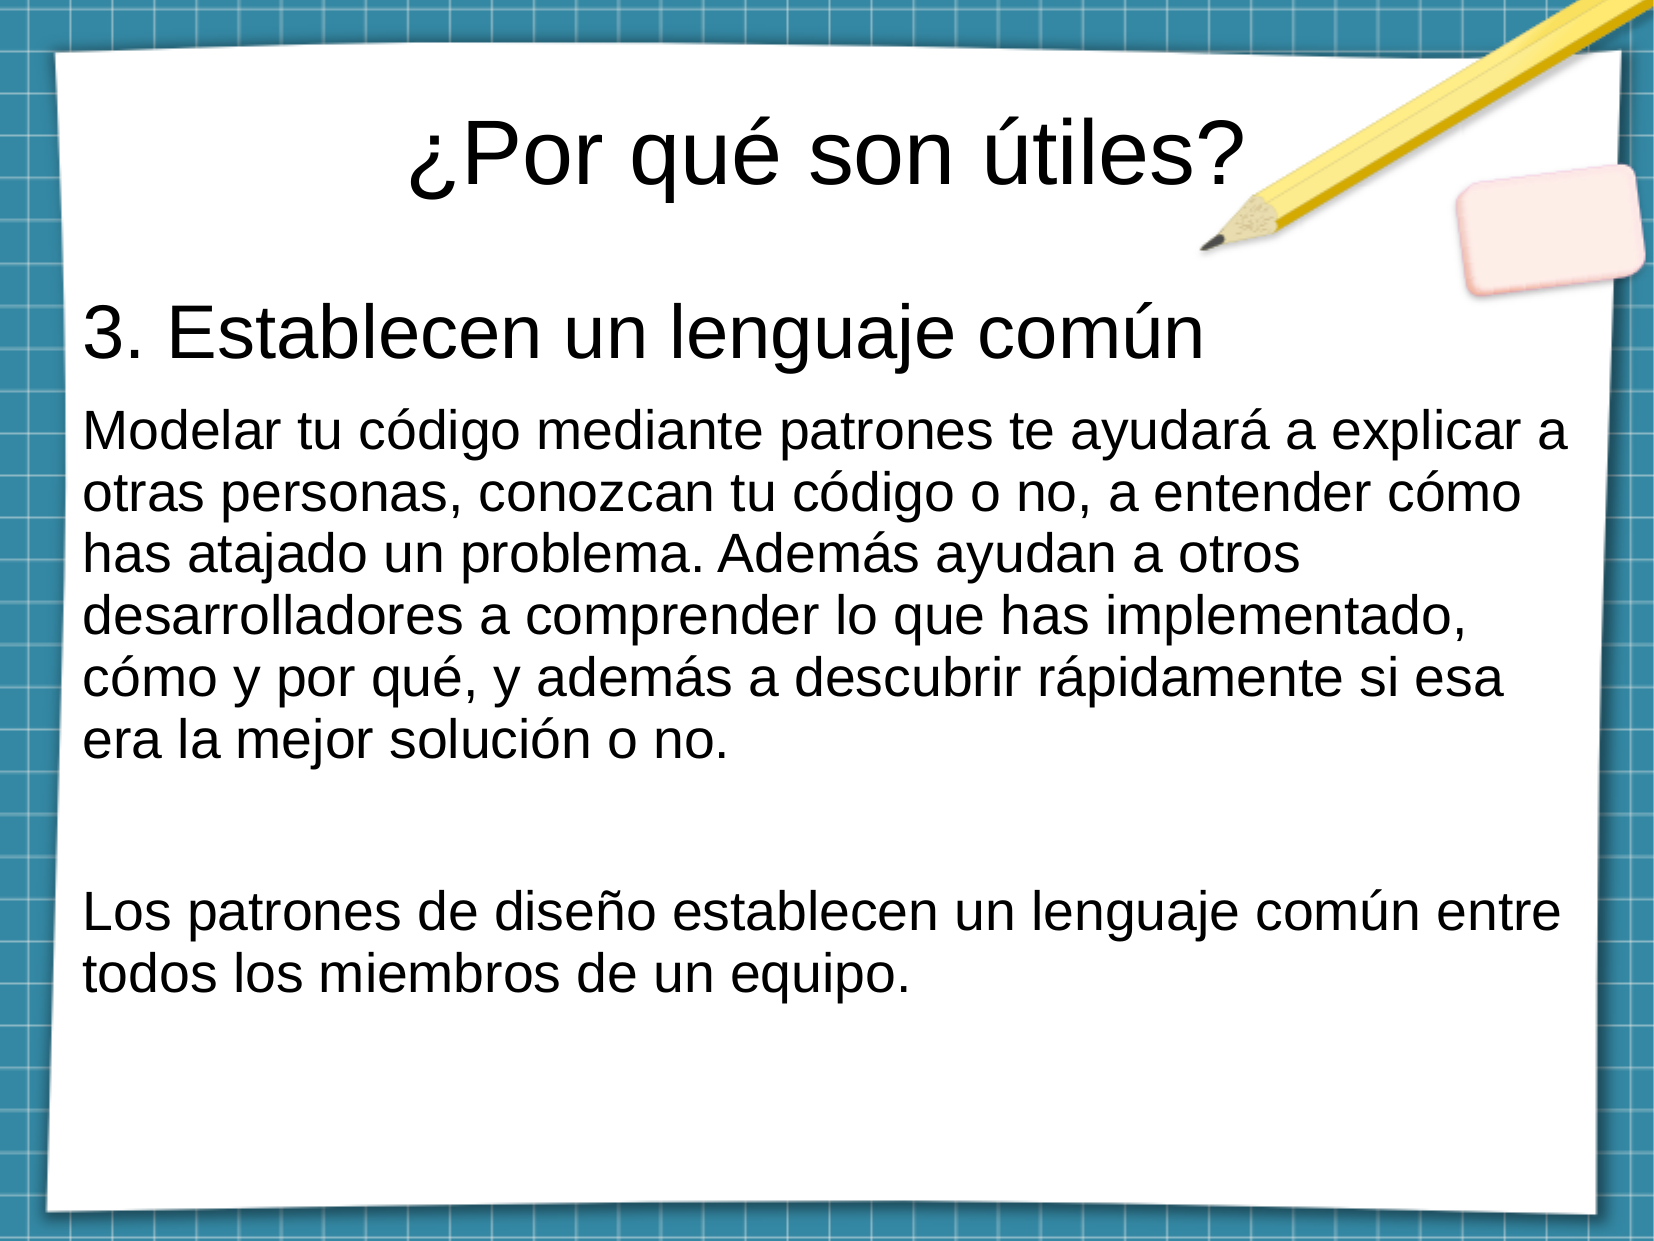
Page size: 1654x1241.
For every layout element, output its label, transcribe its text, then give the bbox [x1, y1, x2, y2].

list 3. Establecen un lenguaje común Modelar tu código mediante patrones te ayudará a explicar a otras personas, conozcan tu código o no, a entender cómo has atajado un problema. Además ayudan a otros desarrolladores a comprender lo que has implementado, cómo y por qué, y además a descubrir rápidamente si esa era la mejor solución o no. Los patrones de diseño establecen un lenguaje común entre todos los miembros de un equipo. [82, 290, 1571, 1010]
picture [0, 0, 1654, 1241]
title ¿Por qué son útiles? [82, 49, 1571, 257]
